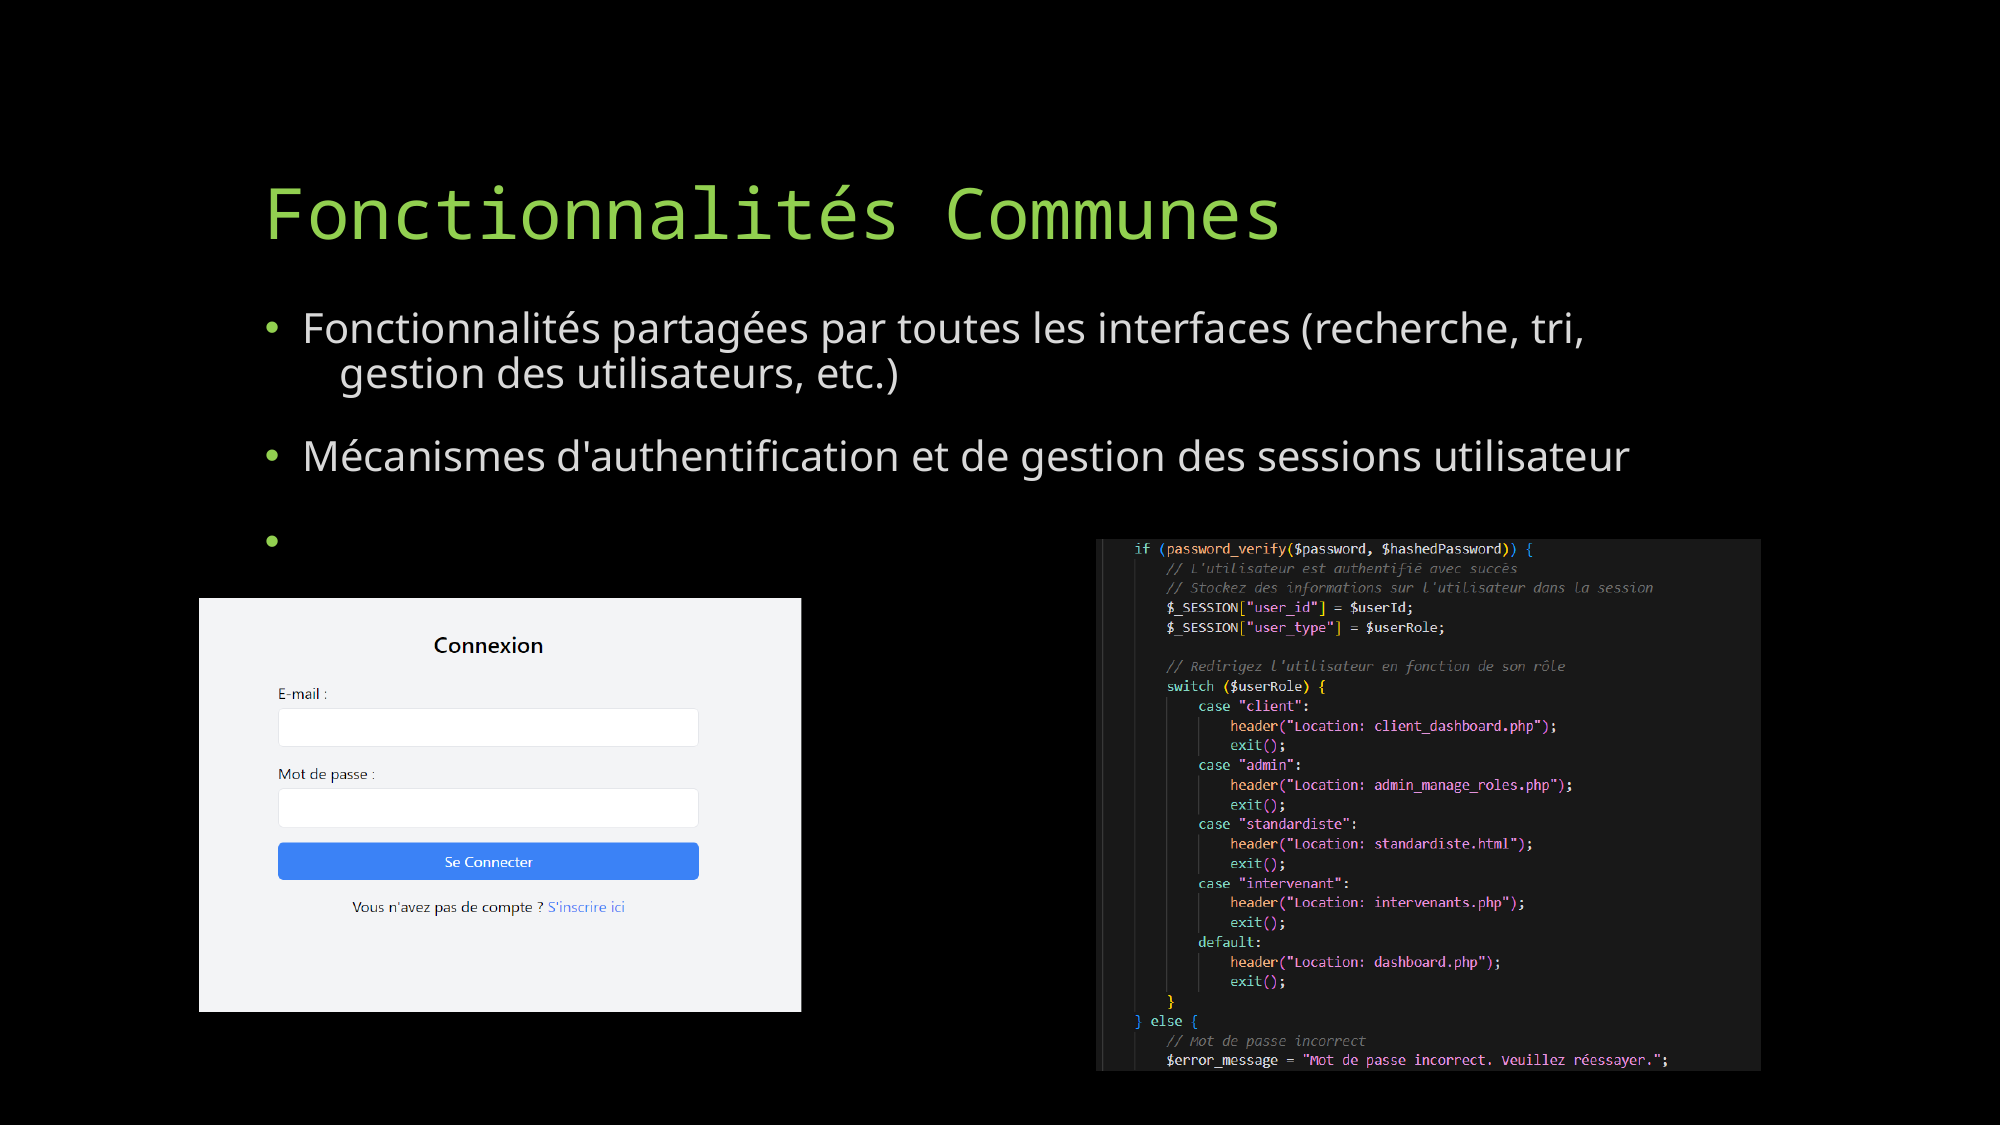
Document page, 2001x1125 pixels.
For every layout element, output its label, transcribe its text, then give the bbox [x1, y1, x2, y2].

picture [1096, 539, 1761, 1071]
list Fonctionnalités partagées par toutes les interfaces (recherche, tri, gestion des utilisateurs, etc.) Mécanismes d'authentification et de gestion des sessions utilisateur [249, 299, 1750, 1000]
picture [199, 598, 802, 1012]
title Fonctionnalités Communes [249, 75, 1750, 263]
